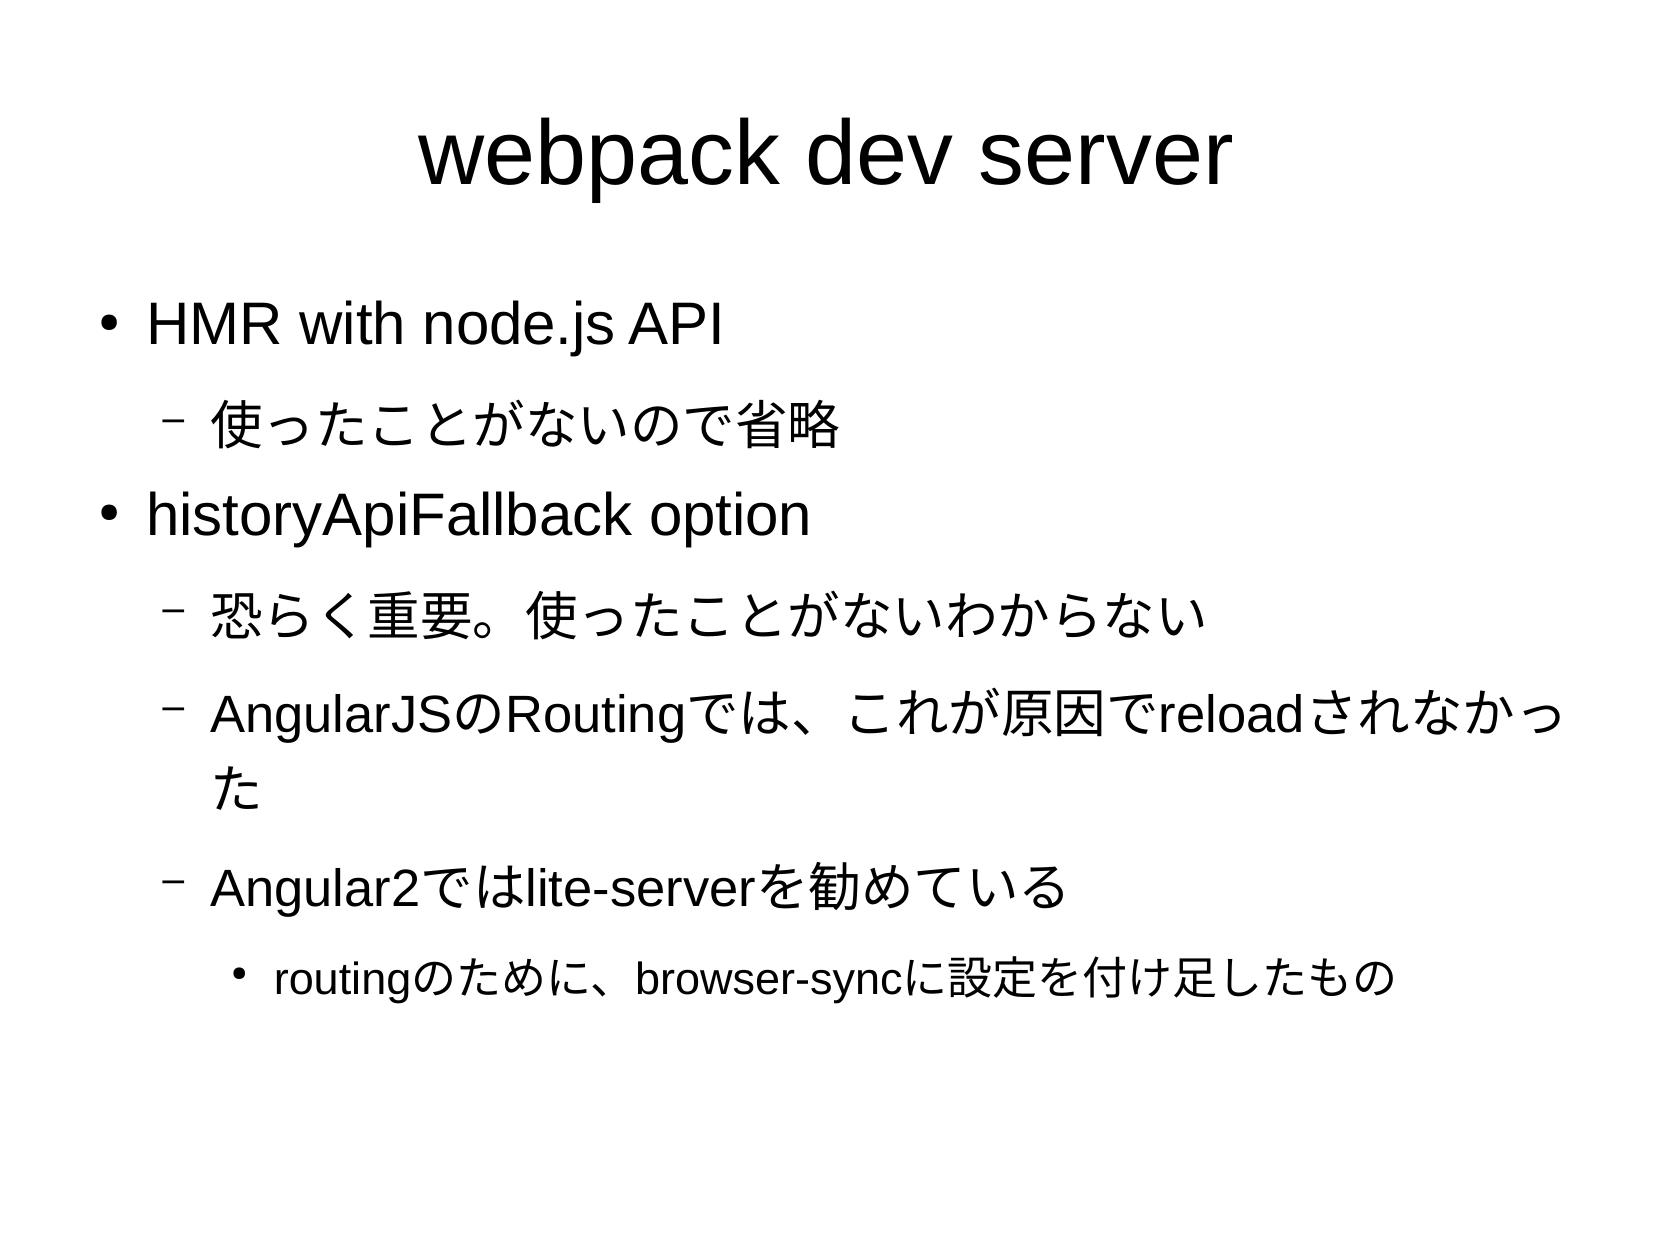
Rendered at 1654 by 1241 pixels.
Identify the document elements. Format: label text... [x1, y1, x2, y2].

list HMR with node.js API 使ったことがないので省略 historyApiFallback option 恐らく重要。使ったことがないわからない AngularJSのRoutingでは、これが原因でreloadされなかった Angular2ではlite-serverを勧めている routingのために、browser-syncに設定を付け足したもの [82, 290, 1571, 1010]
title webpack dev server [82, 49, 1571, 257]
